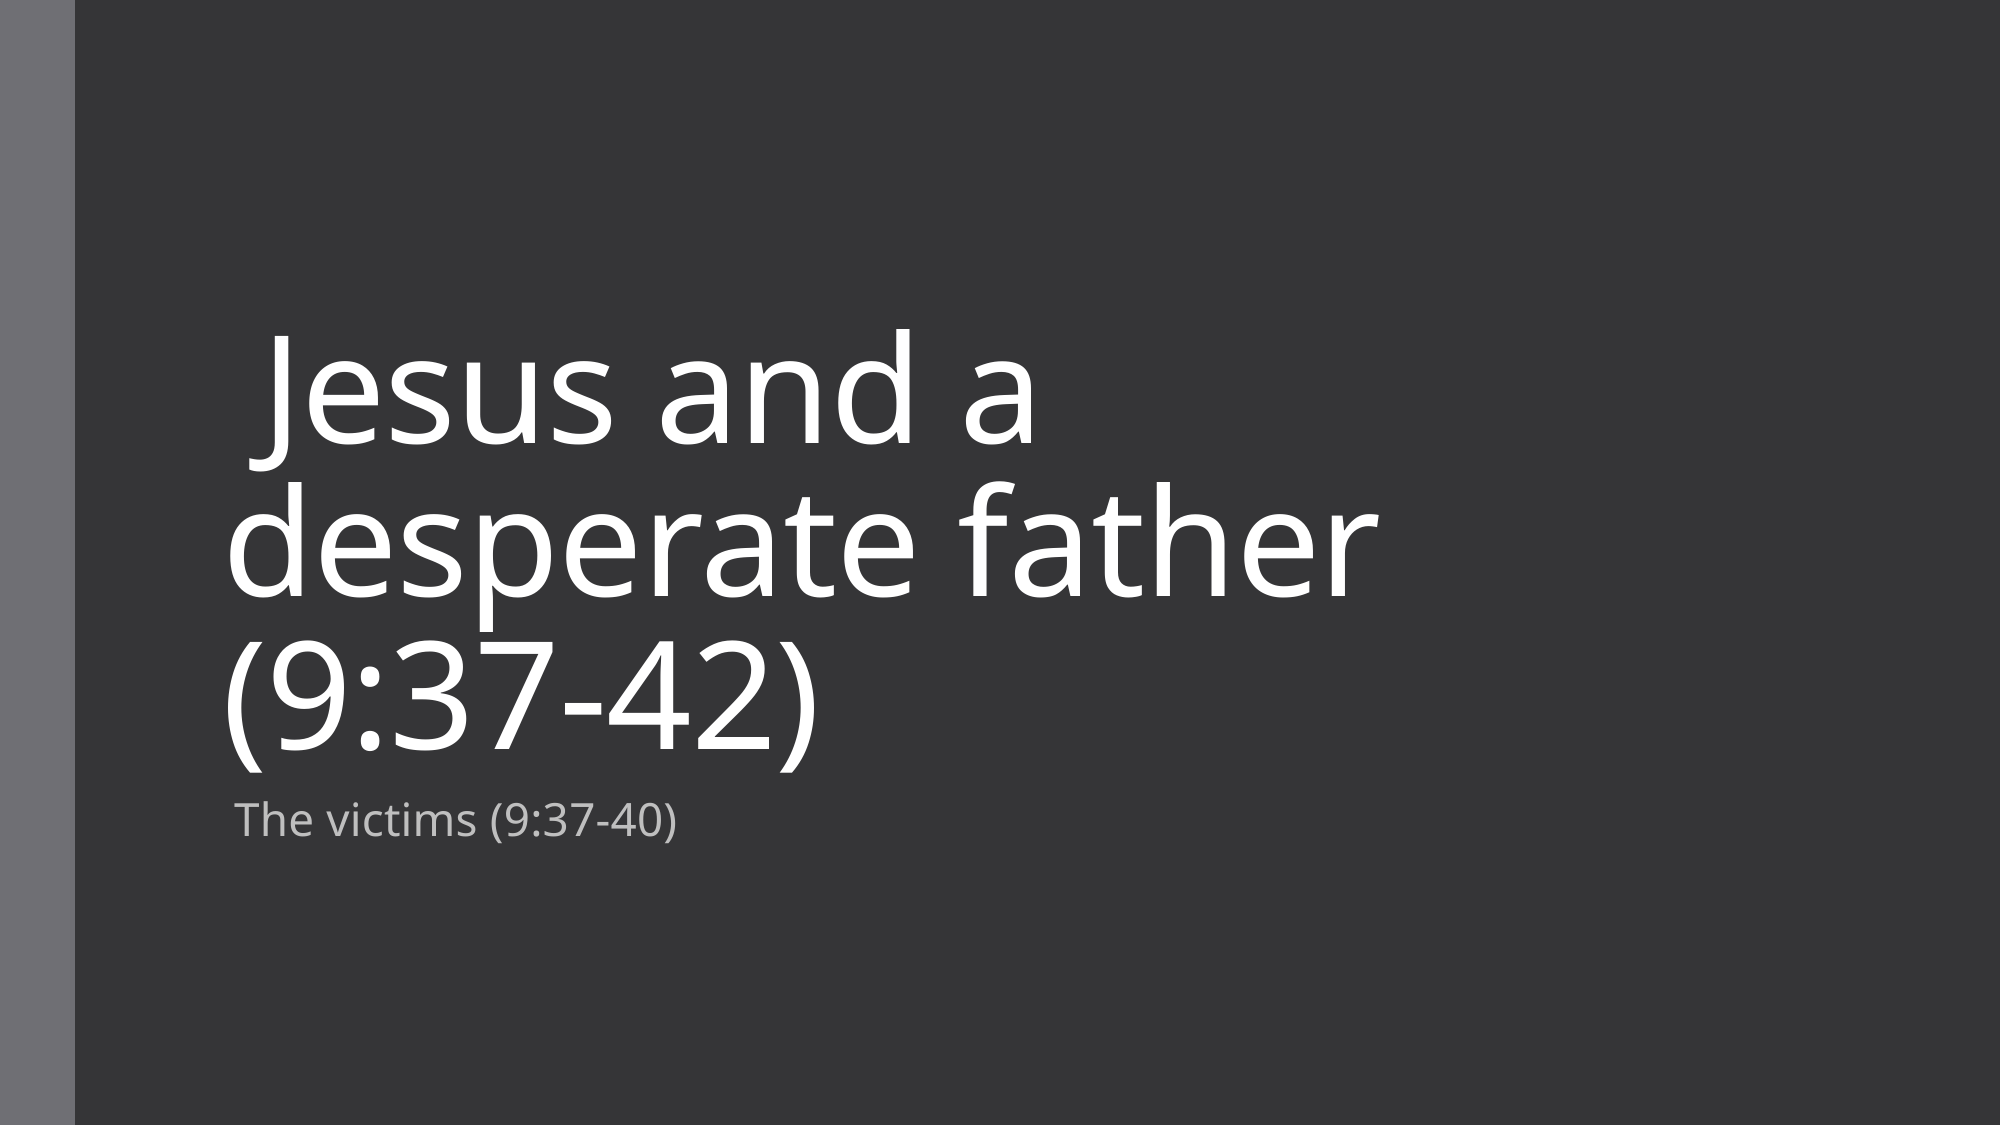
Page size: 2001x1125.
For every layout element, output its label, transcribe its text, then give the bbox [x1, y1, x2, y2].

subtitle The victims (9:37-40) [206, 787, 1752, 1066]
title Jesus and a desperate father (9:37-42) [206, 124, 1752, 787]
